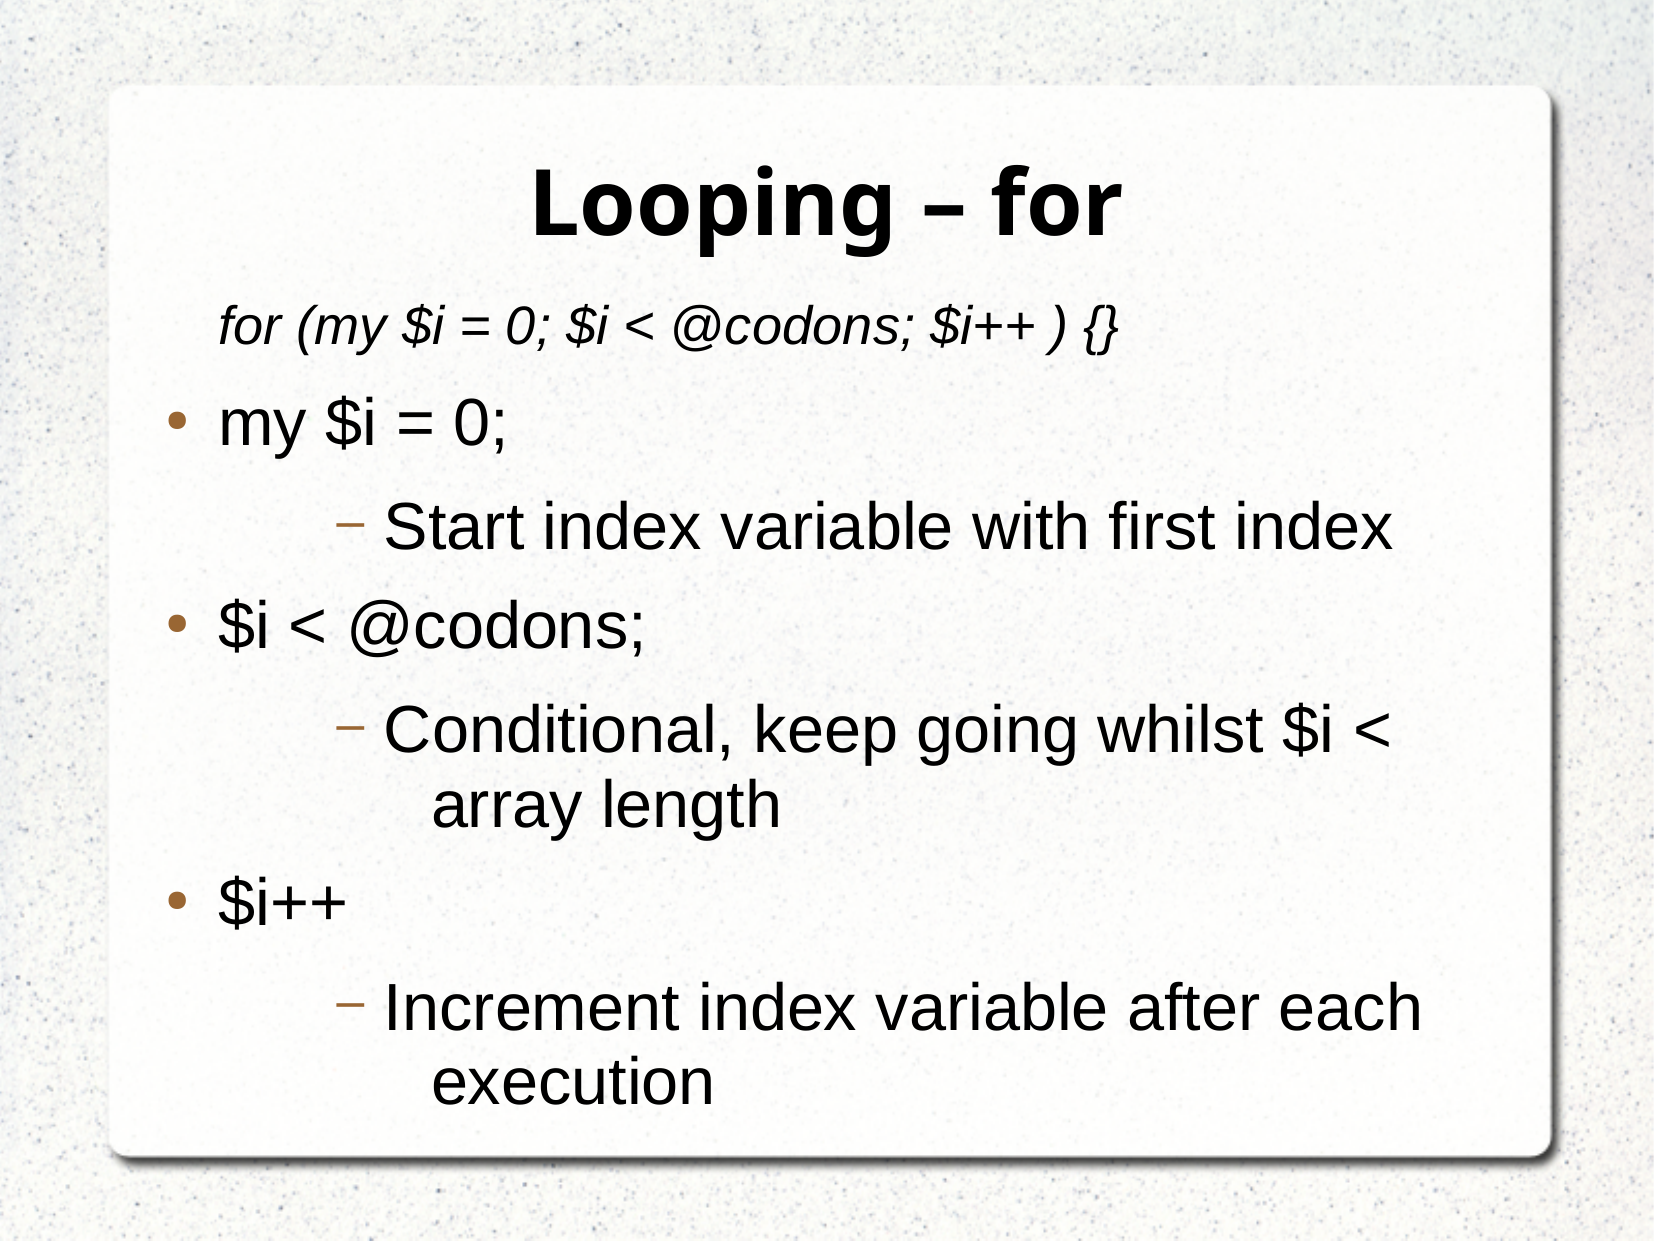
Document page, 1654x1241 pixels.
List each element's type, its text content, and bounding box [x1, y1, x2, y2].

title Looping – for [118, 96, 1536, 304]
picture [0, 0, 1654, 1241]
list for (my $i = 0; $i < @codons; $i++ ) {} my $i = 0; Start index variable with first index $i < @codons; Conditional, keep going whilst $i < array length $i++ Increment index variable after each execution [147, 295, 1506, 1118]
